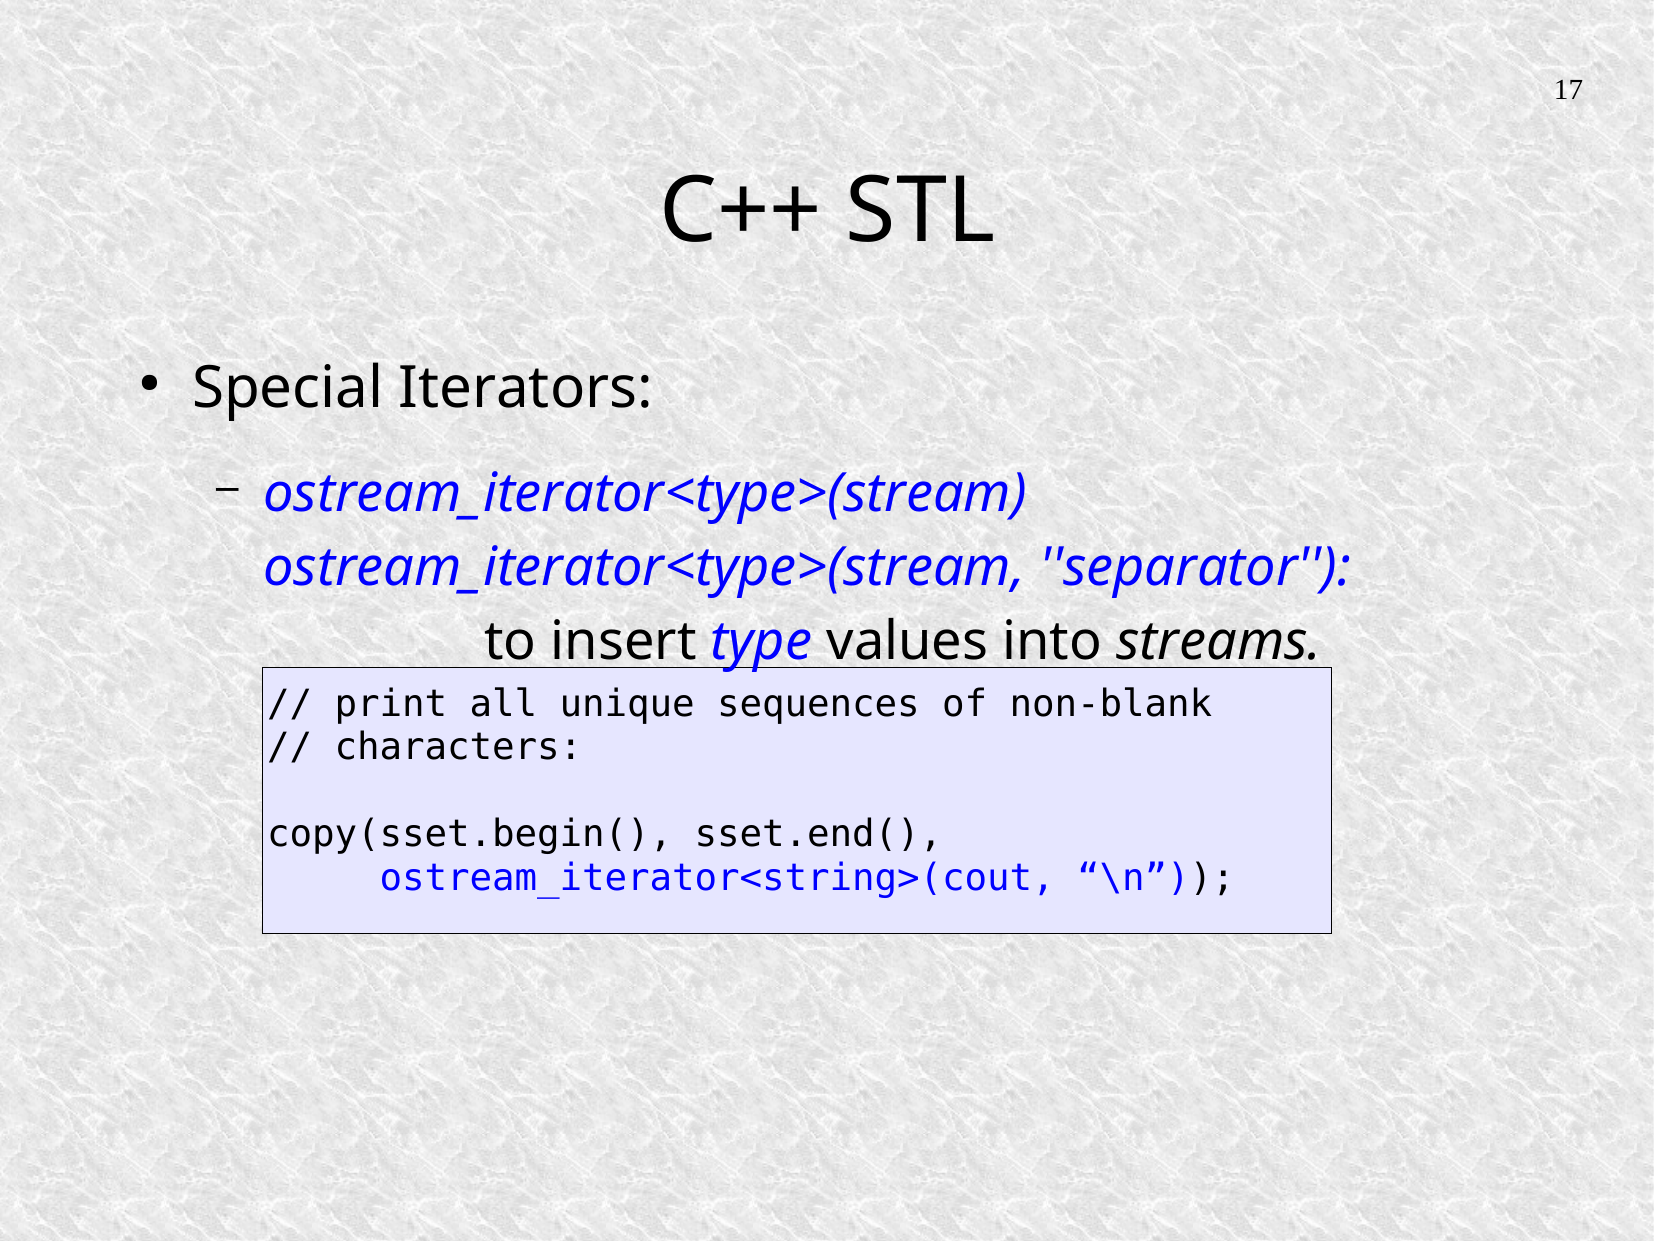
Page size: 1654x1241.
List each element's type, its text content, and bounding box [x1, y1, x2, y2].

list Special Iterators: ostream_iterator<type>(stream) ostream_iterator<type>(stream, ''separator''): to insert type values into streams. [121, 344, 1581, 1129]
title C++ STL [121, 102, 1534, 311]
picture [0, 0, 1654, 1241]
text_box // print all unique sequences of non-blank // characters: copy(sset.begin(), sset.end(), ostream_iterator<string>(cout, “\n”)); [267, 681, 1270, 908]
